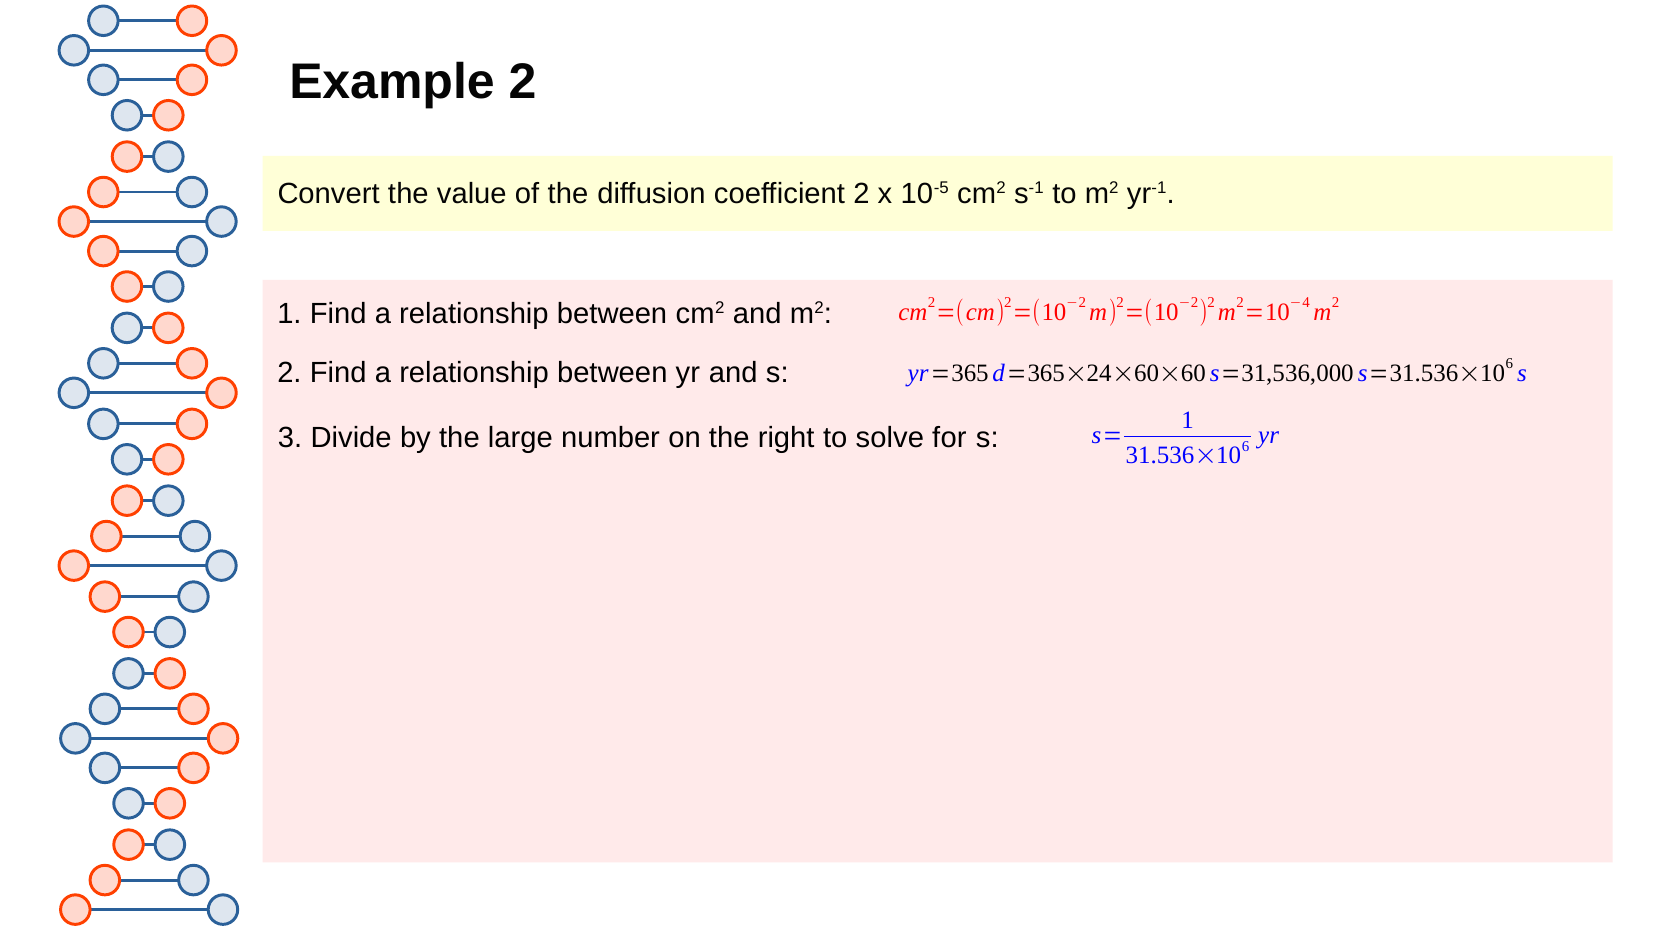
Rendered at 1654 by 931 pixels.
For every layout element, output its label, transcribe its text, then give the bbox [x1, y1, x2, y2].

text_box 1. Find a relationship between cm2 and m2: [262, 289, 846, 338]
text_box [262, 279, 1613, 863]
chart [1090, 406, 1281, 470]
list Convert the value of the diffusion coefficient 2 x 10-5 cm2 s-1 to m2 yr-1. [277, 177, 1388, 233]
title Example 2 [289, 43, 620, 119]
text_box 3. Divide by the large number on the right to solve for s: [263, 413, 1012, 461]
chart [897, 294, 1340, 328]
text_box 2. Find a relationship between yr and s: [262, 348, 803, 397]
text_box [262, 155, 1613, 231]
chart [904, 355, 1528, 387]
